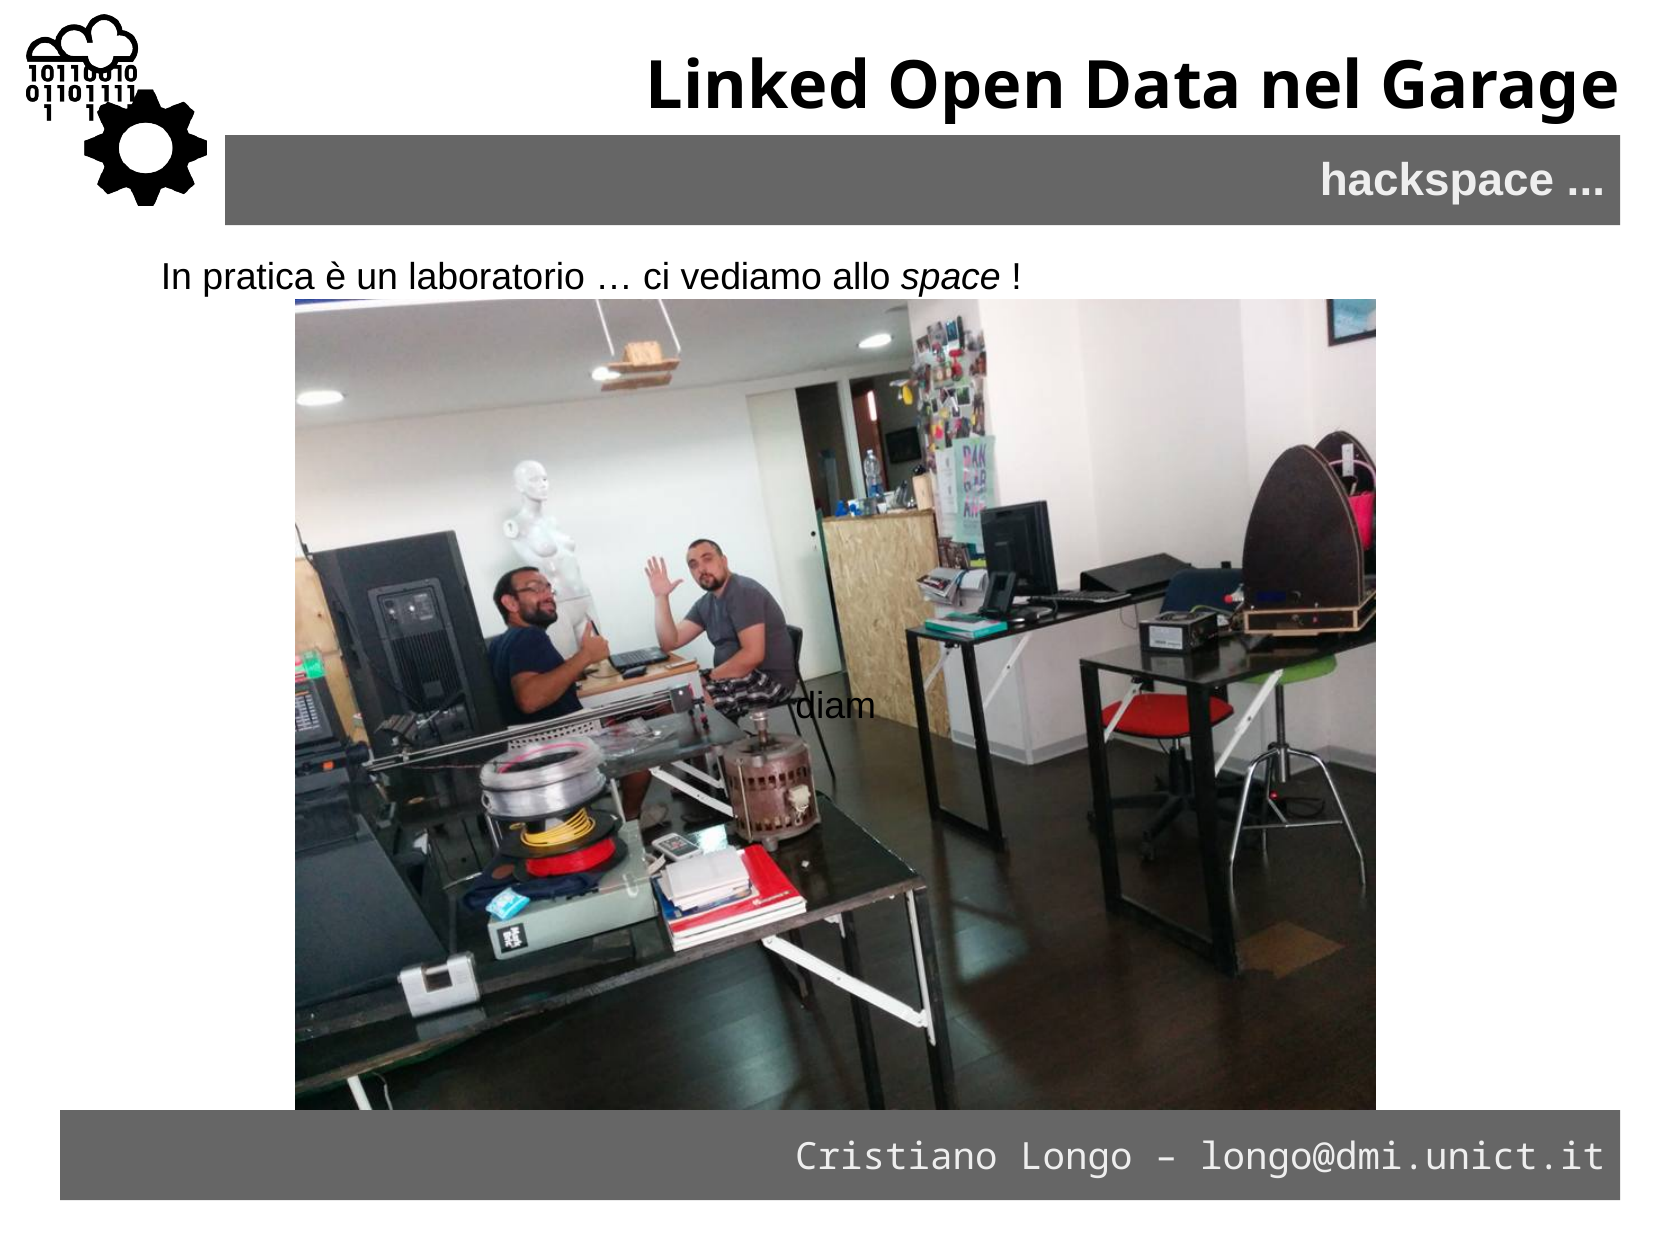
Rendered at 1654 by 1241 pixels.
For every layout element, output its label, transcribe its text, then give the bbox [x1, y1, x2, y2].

text_box Cristiano Longo – longo@dmi.unict.it [60, 1110, 1621, 1201]
picture [26, 14, 207, 206]
text_box hackspace ... [225, 135, 1621, 226]
text_box In pratica è un laboratorio … ci vediamo allo space ! [145, 247, 1376, 473]
picture [295, 299, 1376, 1111]
text_box Linked Open Data nel Garage [285, 30, 1636, 123]
